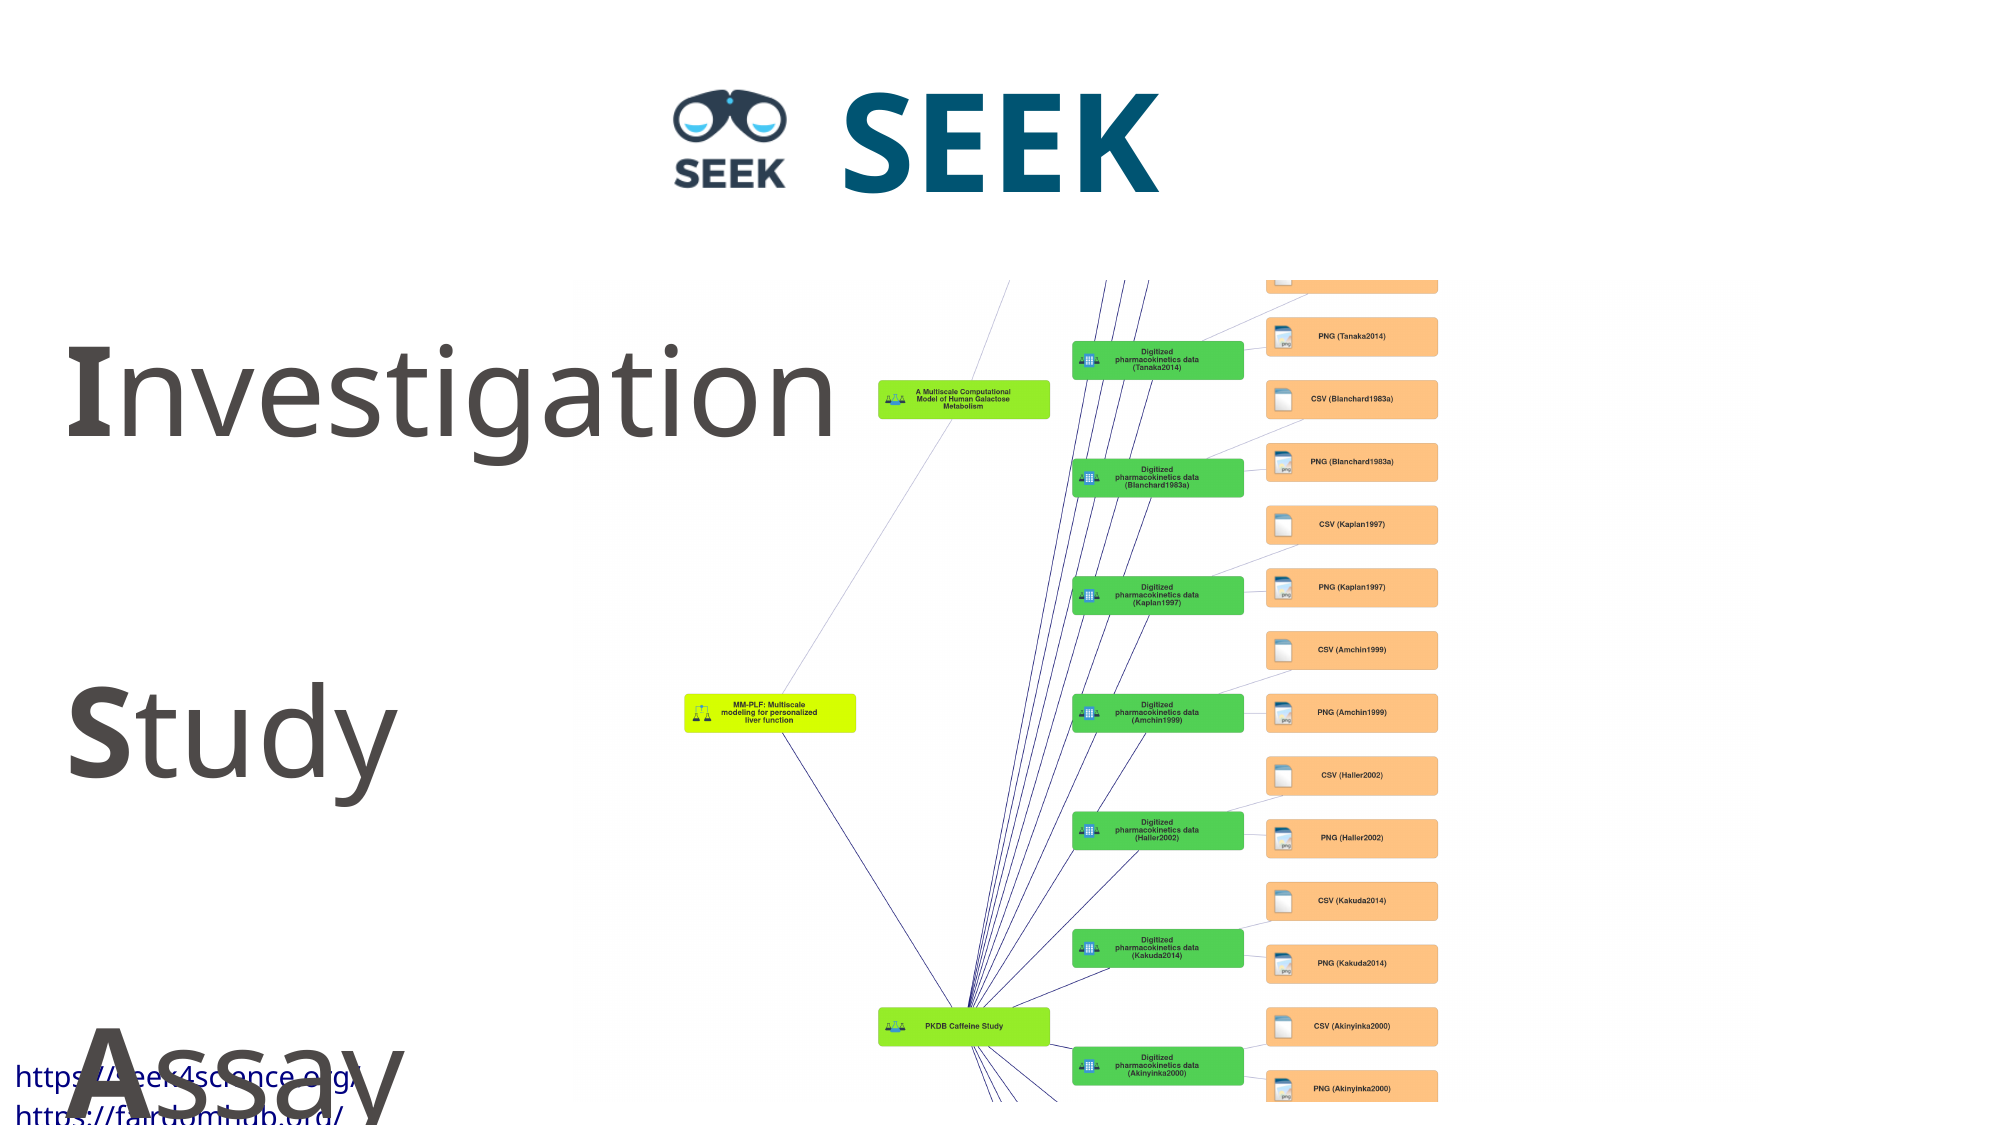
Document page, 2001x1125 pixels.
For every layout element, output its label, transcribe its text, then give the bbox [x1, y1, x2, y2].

picture [573, 280, 1760, 1102]
text_box Investigation Study Assay [50, 295, 757, 936]
title SEEK [291, 54, 1709, 249]
text_box https://seek4science.org/ https://fairdomhub.org/ [0, 1049, 384, 1123]
picture [656, 67, 804, 213]
